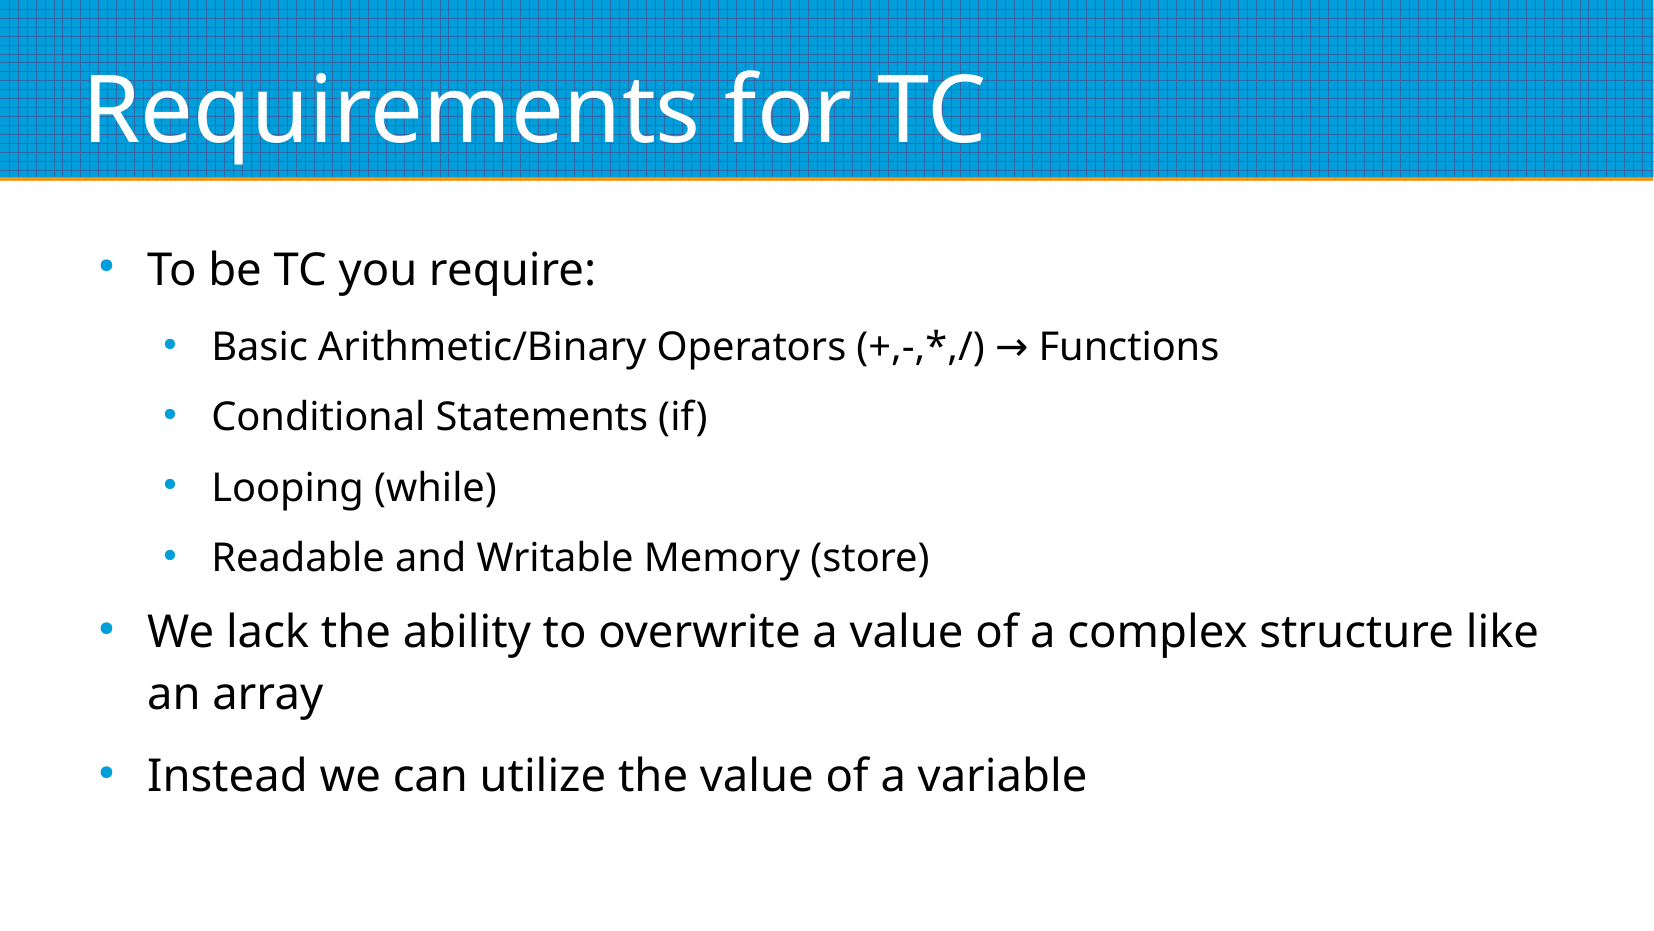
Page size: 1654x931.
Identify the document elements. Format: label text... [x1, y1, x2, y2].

title Requirements for TC [82, 14, 1571, 171]
list To be TC you require: Basic Arithmetic/Binary Operators (+,-,*,/) → Functions Conditional Statements (if) Looping (while) Readable and Writable Memory (store) We lack the ability to overwrite a value of a complex structure like an array Instead we can utilize the value of a variable [82, 236, 1563, 811]
